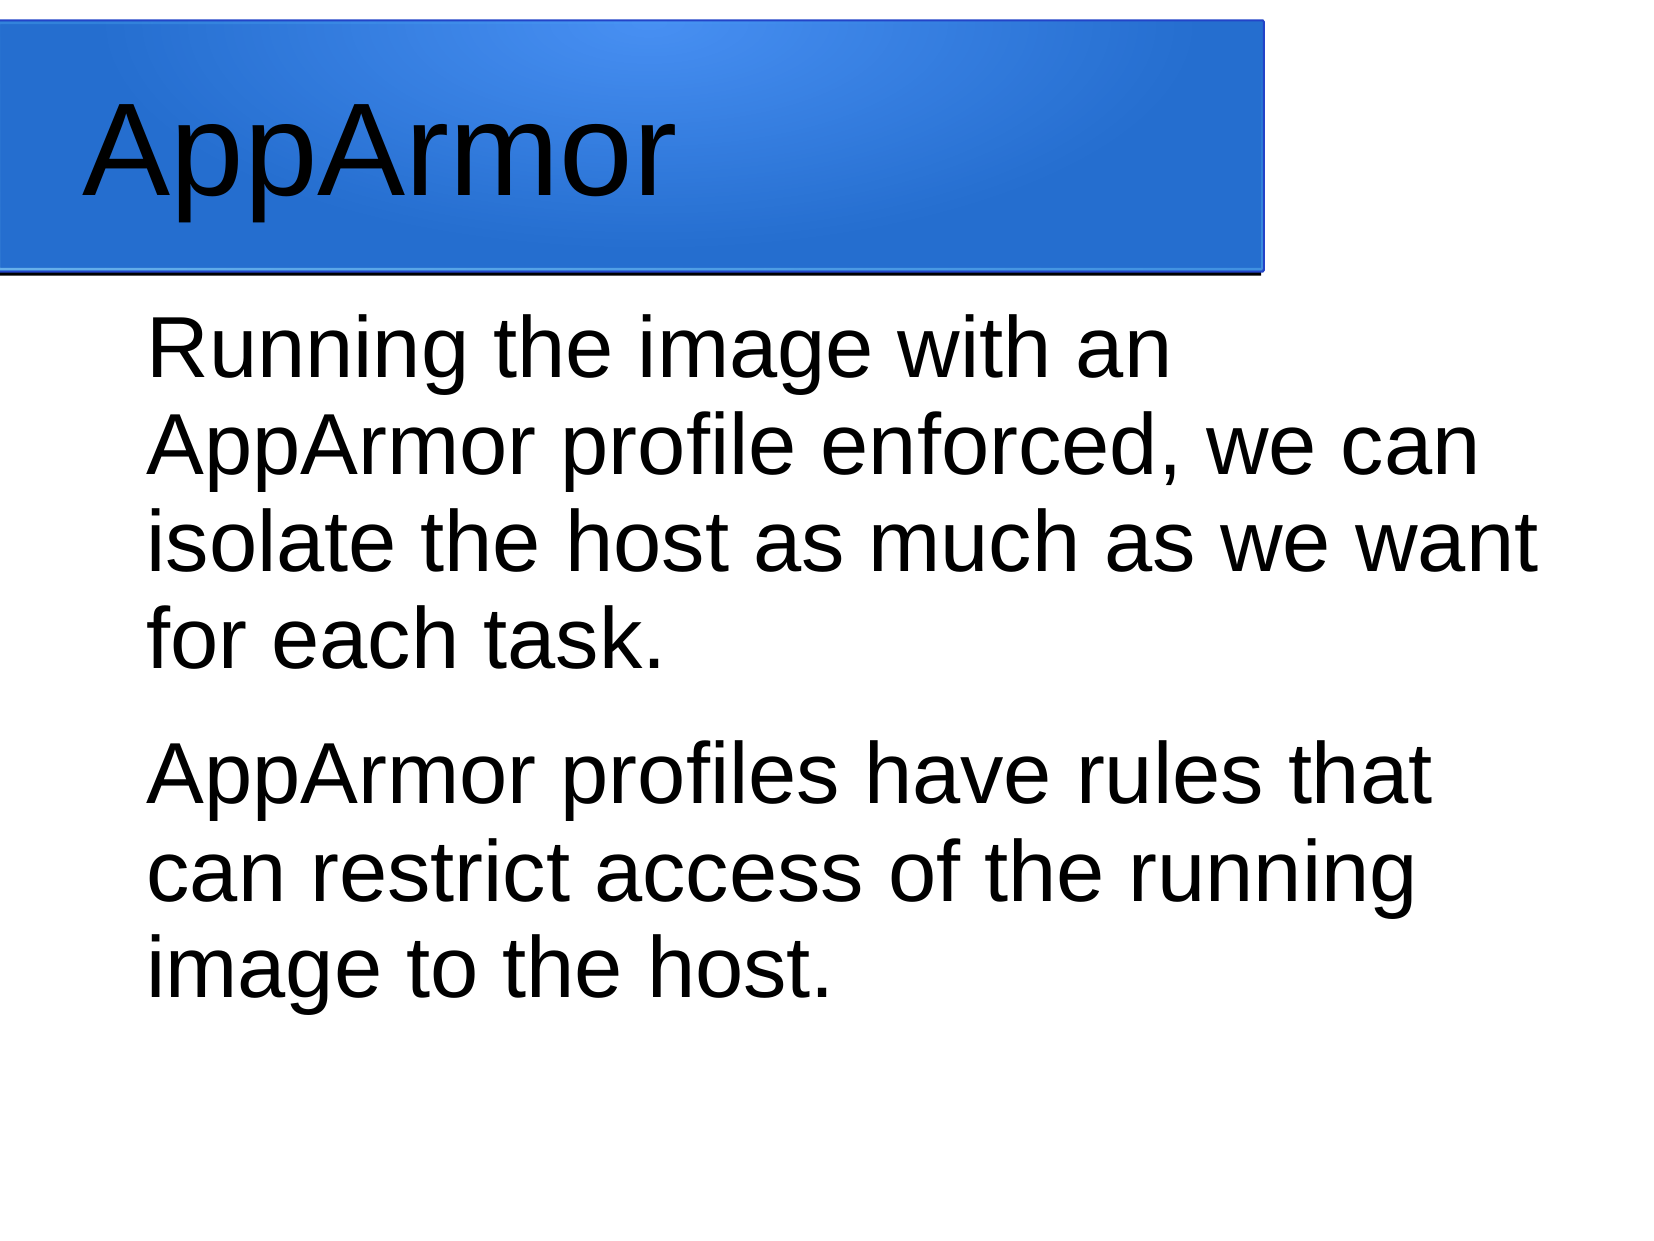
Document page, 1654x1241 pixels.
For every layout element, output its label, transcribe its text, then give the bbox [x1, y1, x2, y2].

list Running the image with an AppArmor profile enforced, we can isolate the host as much as we want for each task. AppArmor profiles have rules that can restrict access of the running image to the host. [82, 299, 1571, 1019]
title AppArmor [82, 47, 1235, 252]
